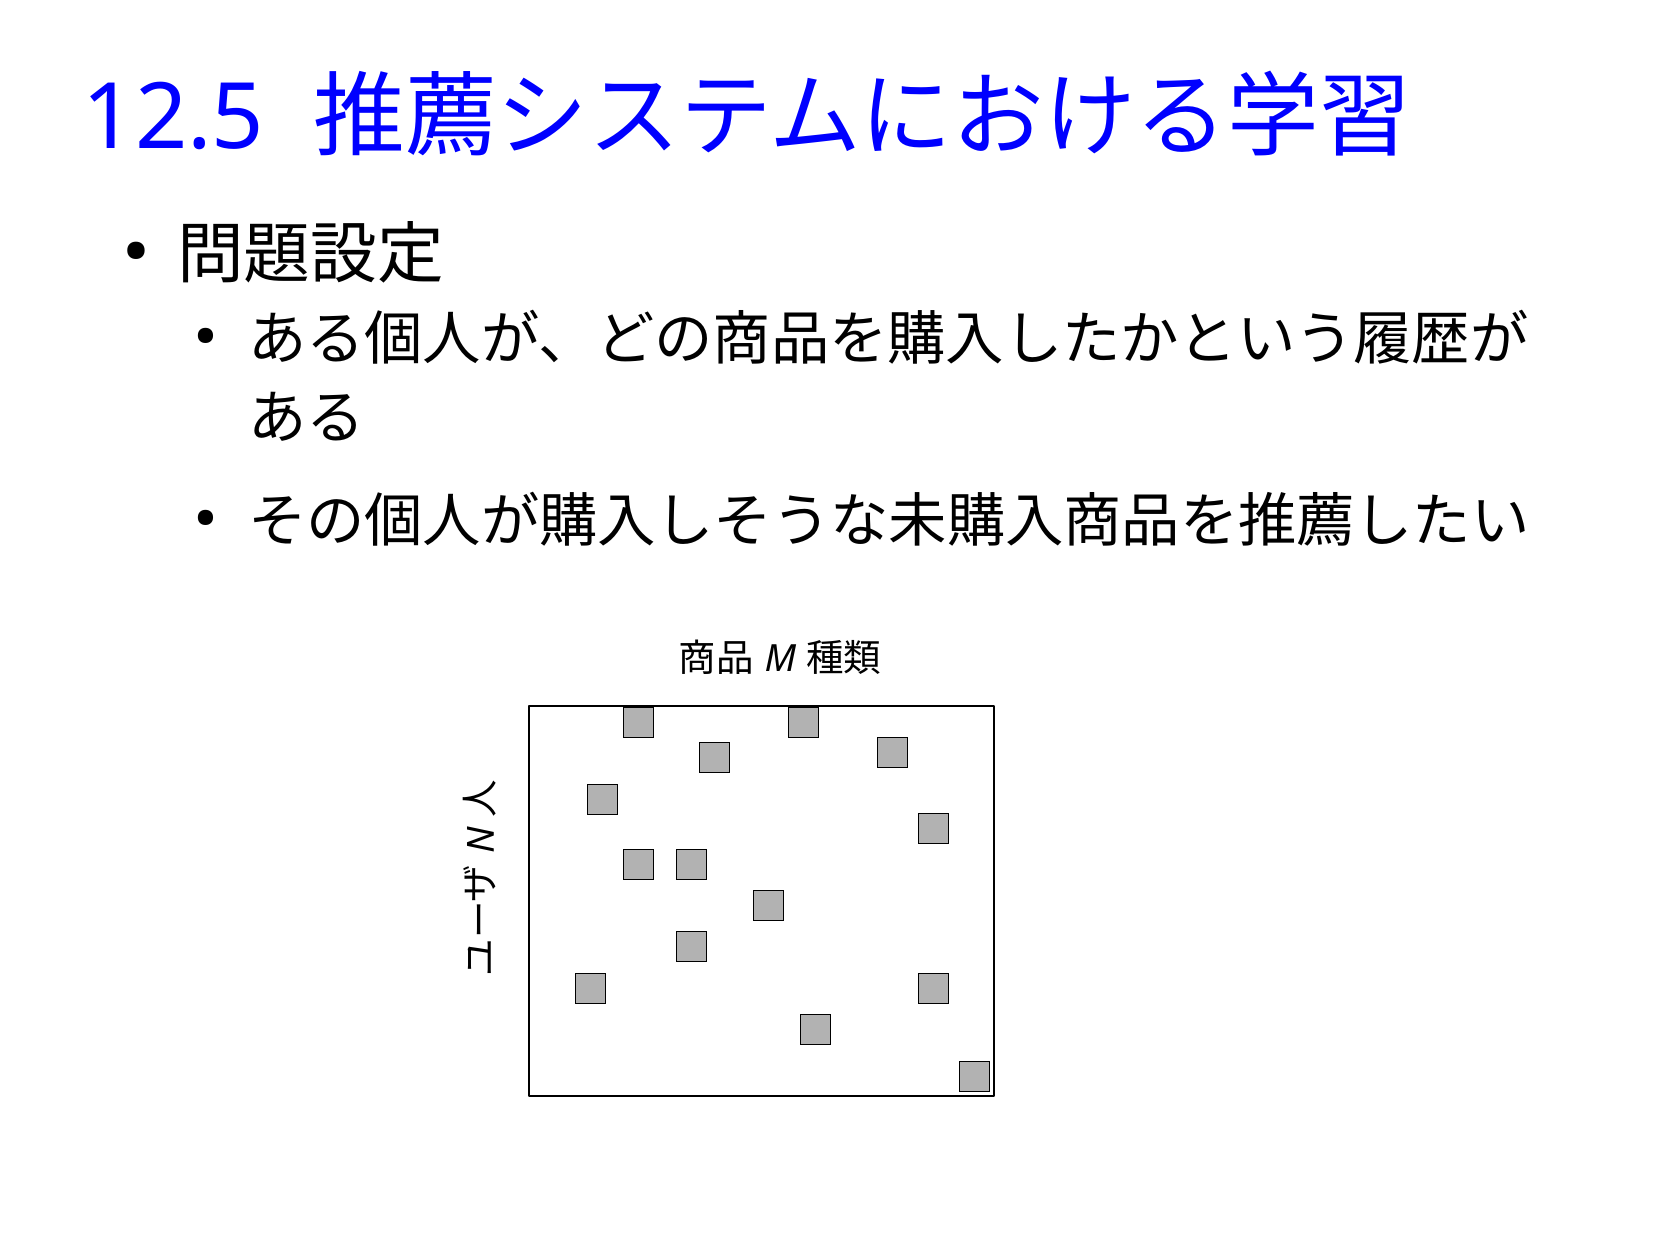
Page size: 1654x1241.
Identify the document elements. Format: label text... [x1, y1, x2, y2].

list 問題設定 ある個人が、どの商品を購入したかという履歴がある その個人が購入しそうな未購入商品を推薦したい [106, 206, 1565, 1123]
text_box [918, 813, 949, 844]
text_box [623, 849, 654, 880]
text_box [623, 707, 654, 738]
text_box [676, 931, 707, 962]
text_box [877, 737, 908, 768]
text_box [959, 1061, 990, 1092]
text_box [587, 784, 618, 815]
text_box [918, 973, 949, 1004]
text_box [753, 890, 784, 921]
text_box [800, 1014, 831, 1045]
title 12.5 推薦システムにおける学習 [82, 44, 1571, 183]
text_box [788, 707, 819, 738]
text_box ユーザN人 [442, 758, 515, 992]
text_box [575, 973, 606, 1004]
text_box 商品M種類 [664, 620, 900, 692]
text_box [676, 849, 707, 880]
text_box [699, 742, 730, 773]
